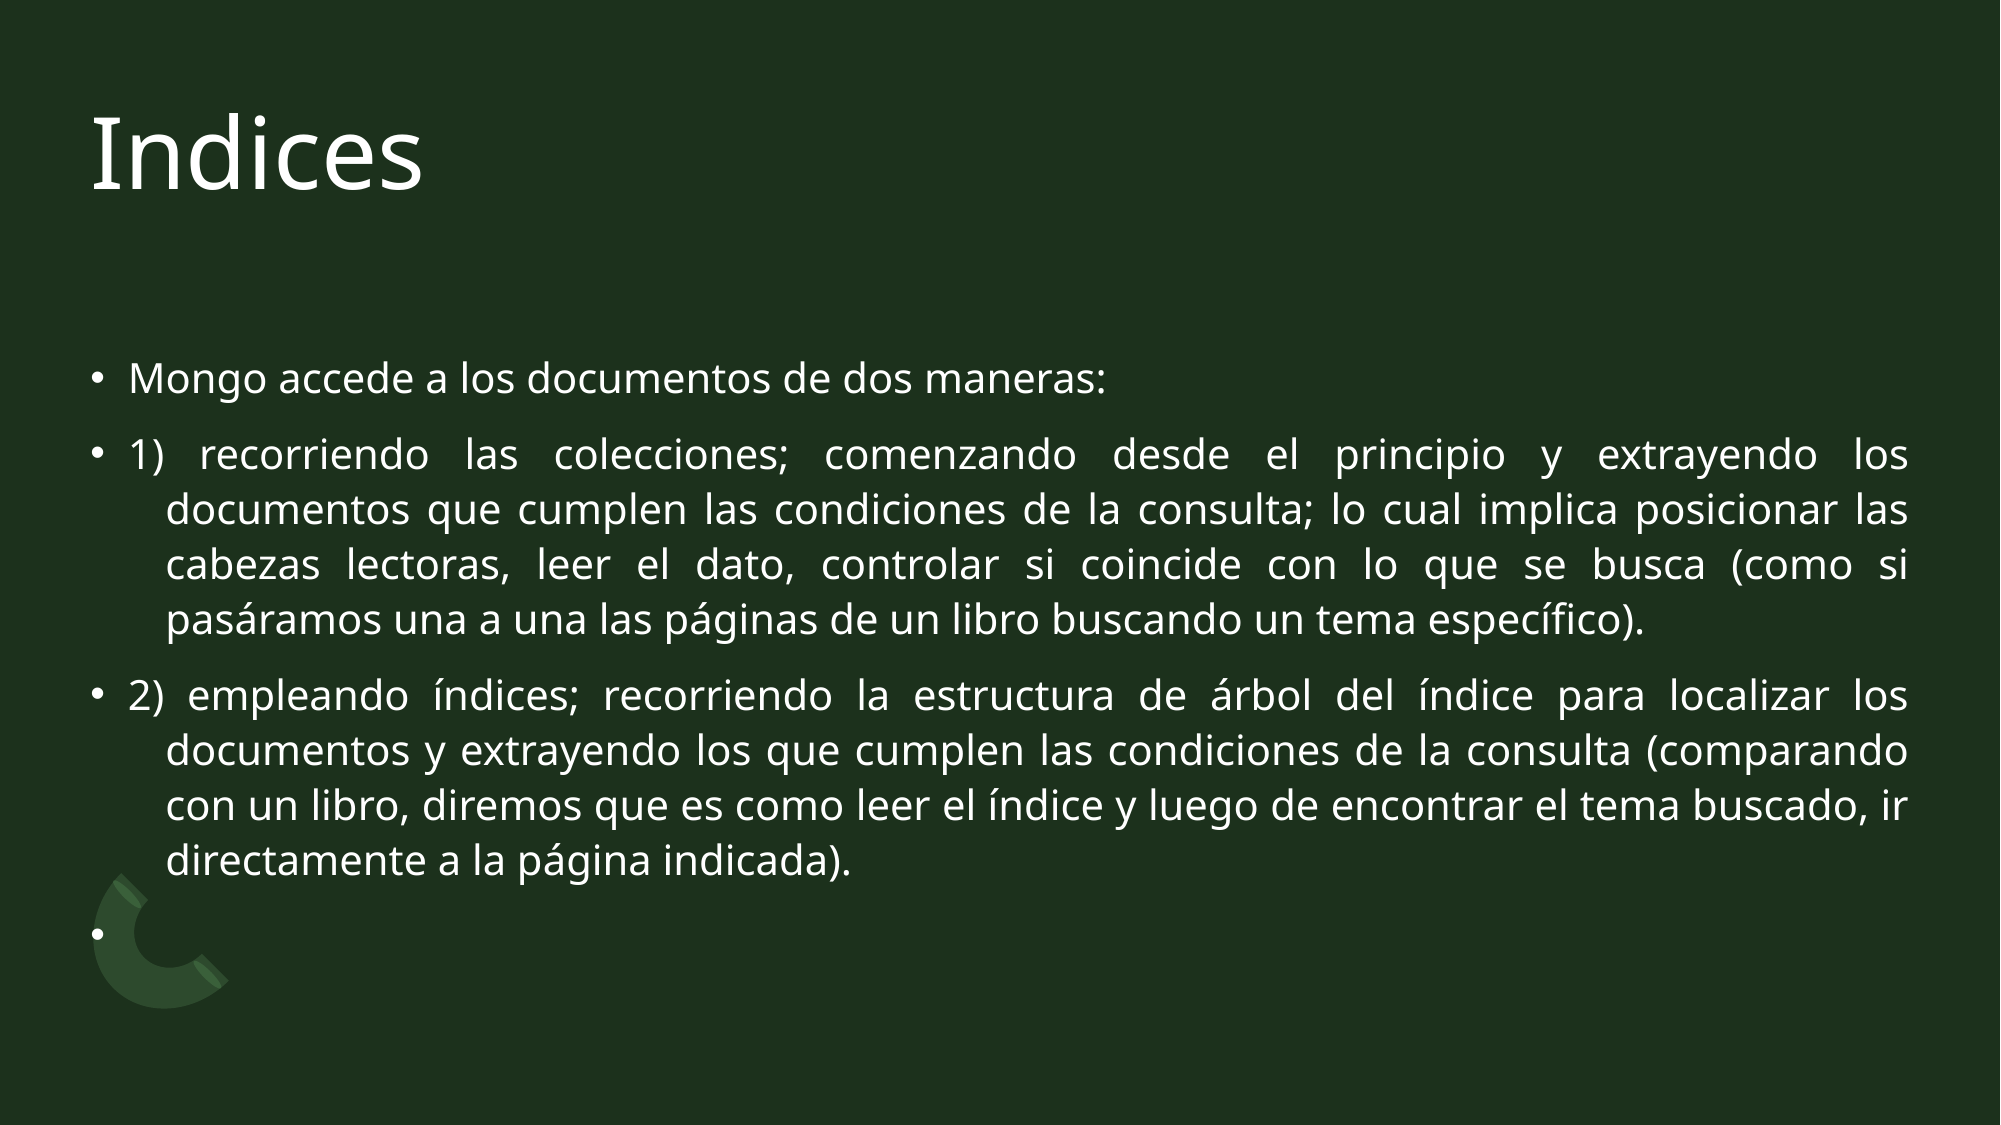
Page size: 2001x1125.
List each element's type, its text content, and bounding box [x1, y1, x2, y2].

list Mongo accede a los documentos de dos maneras: 1) recorriendo las colecciones; comenzando desde el principio y extrayendo los documentos que cumplen las condiciones de la consulta; lo cual implica posicionar las cabezas lectoras, leer el dato, controlar si coincide con lo que se busca (como si pasáramos una a una las páginas de un libro buscando un tema específico). 2) empleando índices; recorriendo la estructura de árbol del índice para localizar los documentos y extrayendo los que cumplen las condiciones de la consulta (comparando con un libro, diremos que es como leer el índice y luego de encontrar el tema buscado, ir directamente a la página indicada). [90, 346, 1910, 1000]
title Indices [90, 90, 1910, 309]
